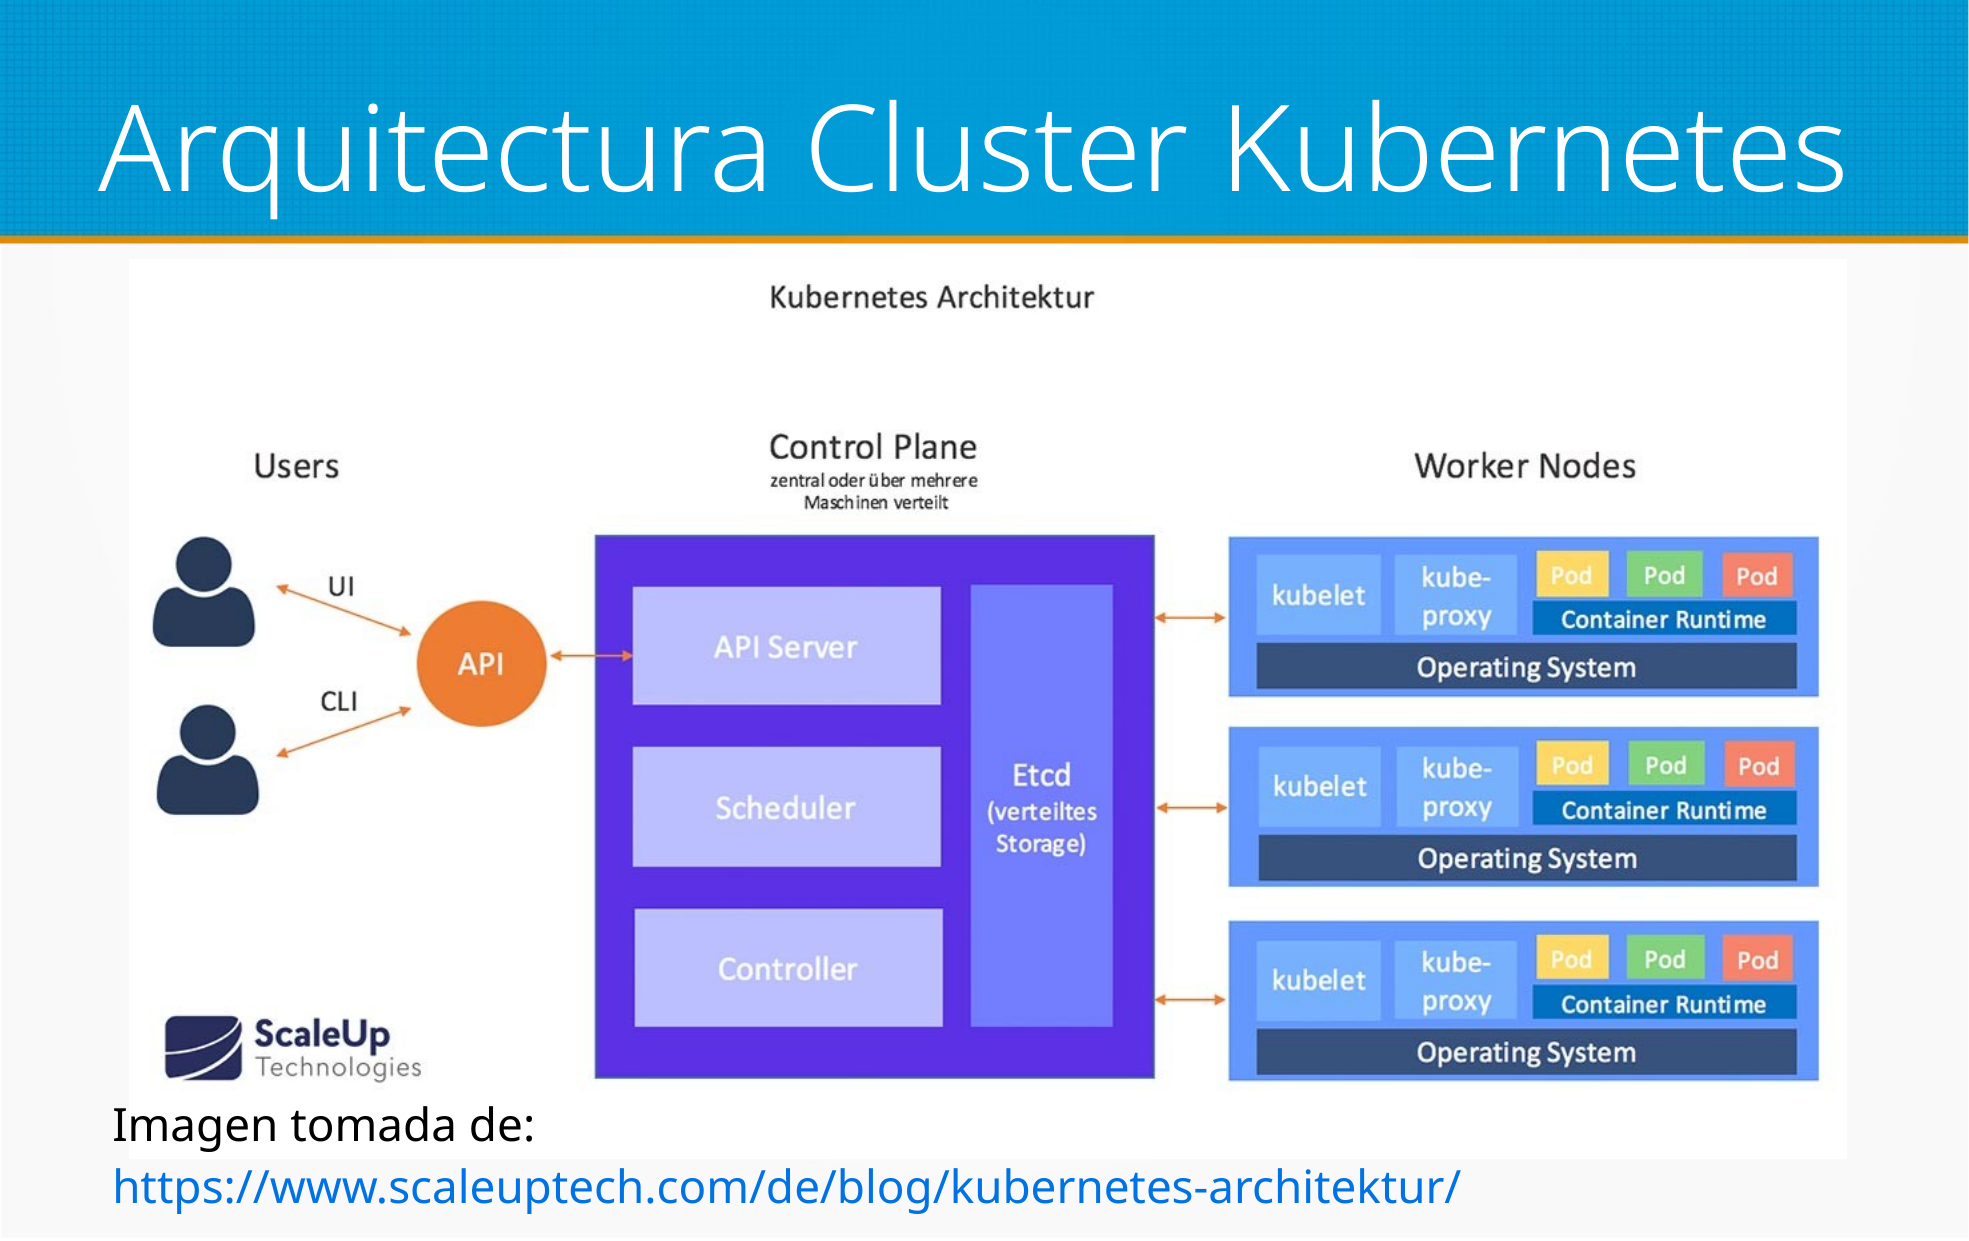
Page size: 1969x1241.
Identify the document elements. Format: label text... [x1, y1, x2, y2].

title Arquitectura Cluster Kubernetes [98, 19, 1870, 227]
text_box Imagen tomada de: https://www.scaleuptech.com/de/blog/kubernetes-architektur/ [106, 1095, 1890, 1215]
picture [0, 233, 1969, 1241]
